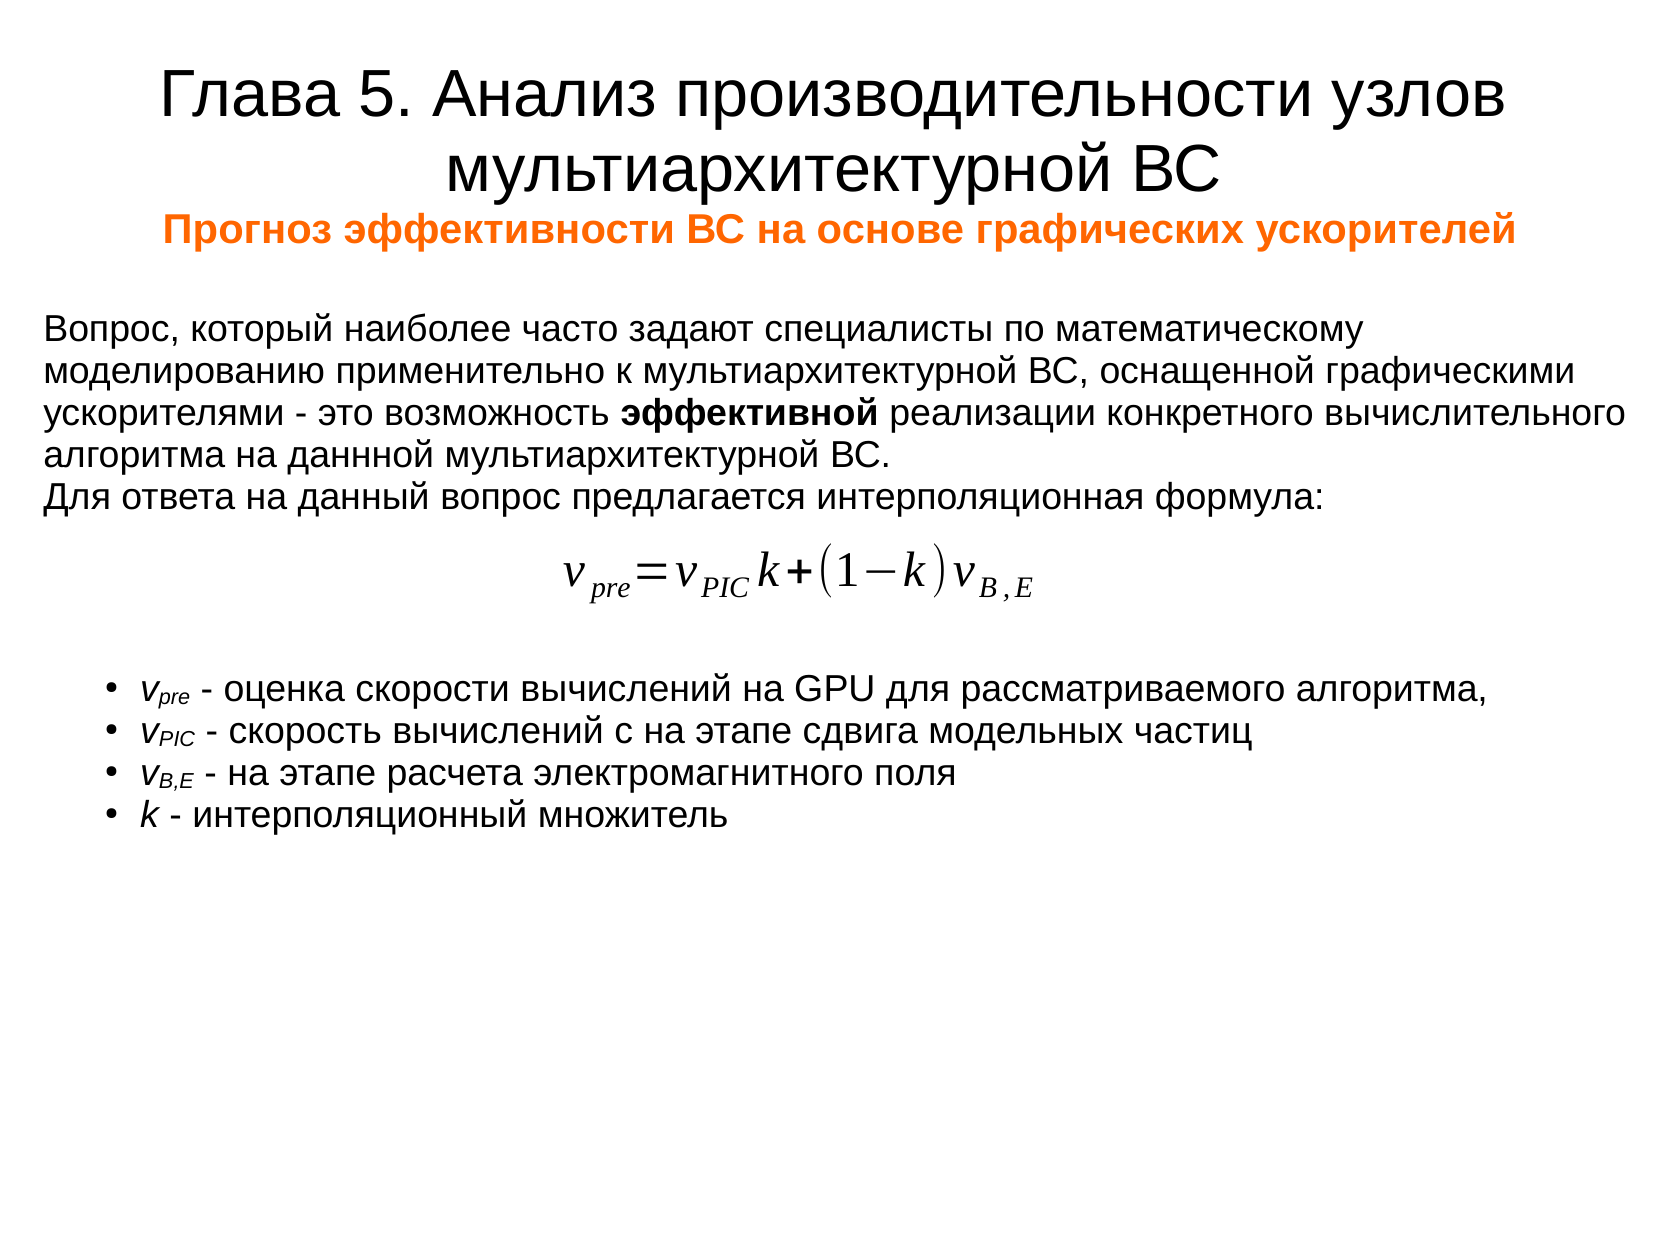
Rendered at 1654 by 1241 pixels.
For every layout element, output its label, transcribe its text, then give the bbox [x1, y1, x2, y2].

title Глава 5. Анализ производительности узлов мультиархитектурной ВС Прогноз эффективности ВС на основе графических ускорителей [15, 0, 1654, 308]
text_box vpre - оценка скорости вычислений на GPU для рассматриваемого алгоритма, vPIC - скорость вычислений с на этапе сдвига модельных частиц vB,E - на этапе расчета электромагнитного поля k - интерполяционный множитель [90, 660, 1654, 1241]
chart [555, 540, 1041, 604]
text_box Вопрос, который наиболее часто задают специалисты по математическому моделированию применительно к мультиархитектурной ВС, оснащенной графическими ускорителями - это возможность эффективной реализации конкретного вычислительного алгоритма на даннной мультиархитектурной ВС. Для ответа на данный вопрос предлагается интерполяционная формула: [28, 300, 1654, 526]
